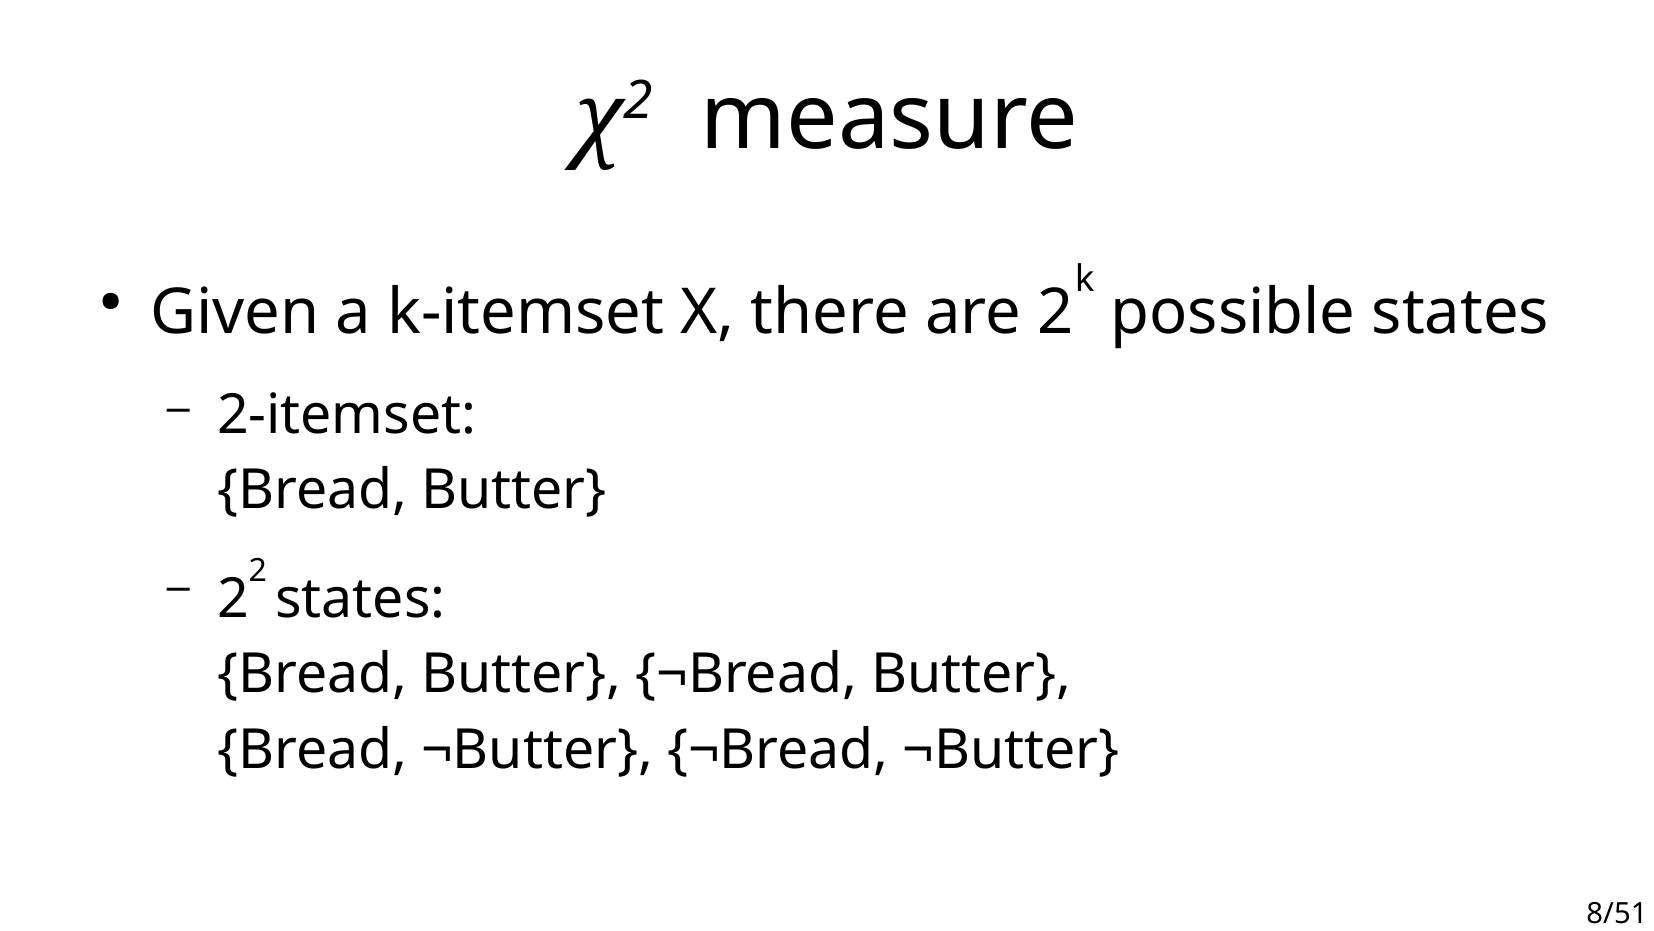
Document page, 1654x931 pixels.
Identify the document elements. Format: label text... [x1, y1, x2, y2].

title χ2 measure [82, 1, 1571, 226]
list Given a k-itemset X, there are 2k possible states 2-itemset: {Bread, Butter} 22 states: {Bread, Butter}, {¬Bread, Butter}, {Bread, ¬Butter}, {¬Bread, ¬Butter} [82, 253, 1571, 793]
